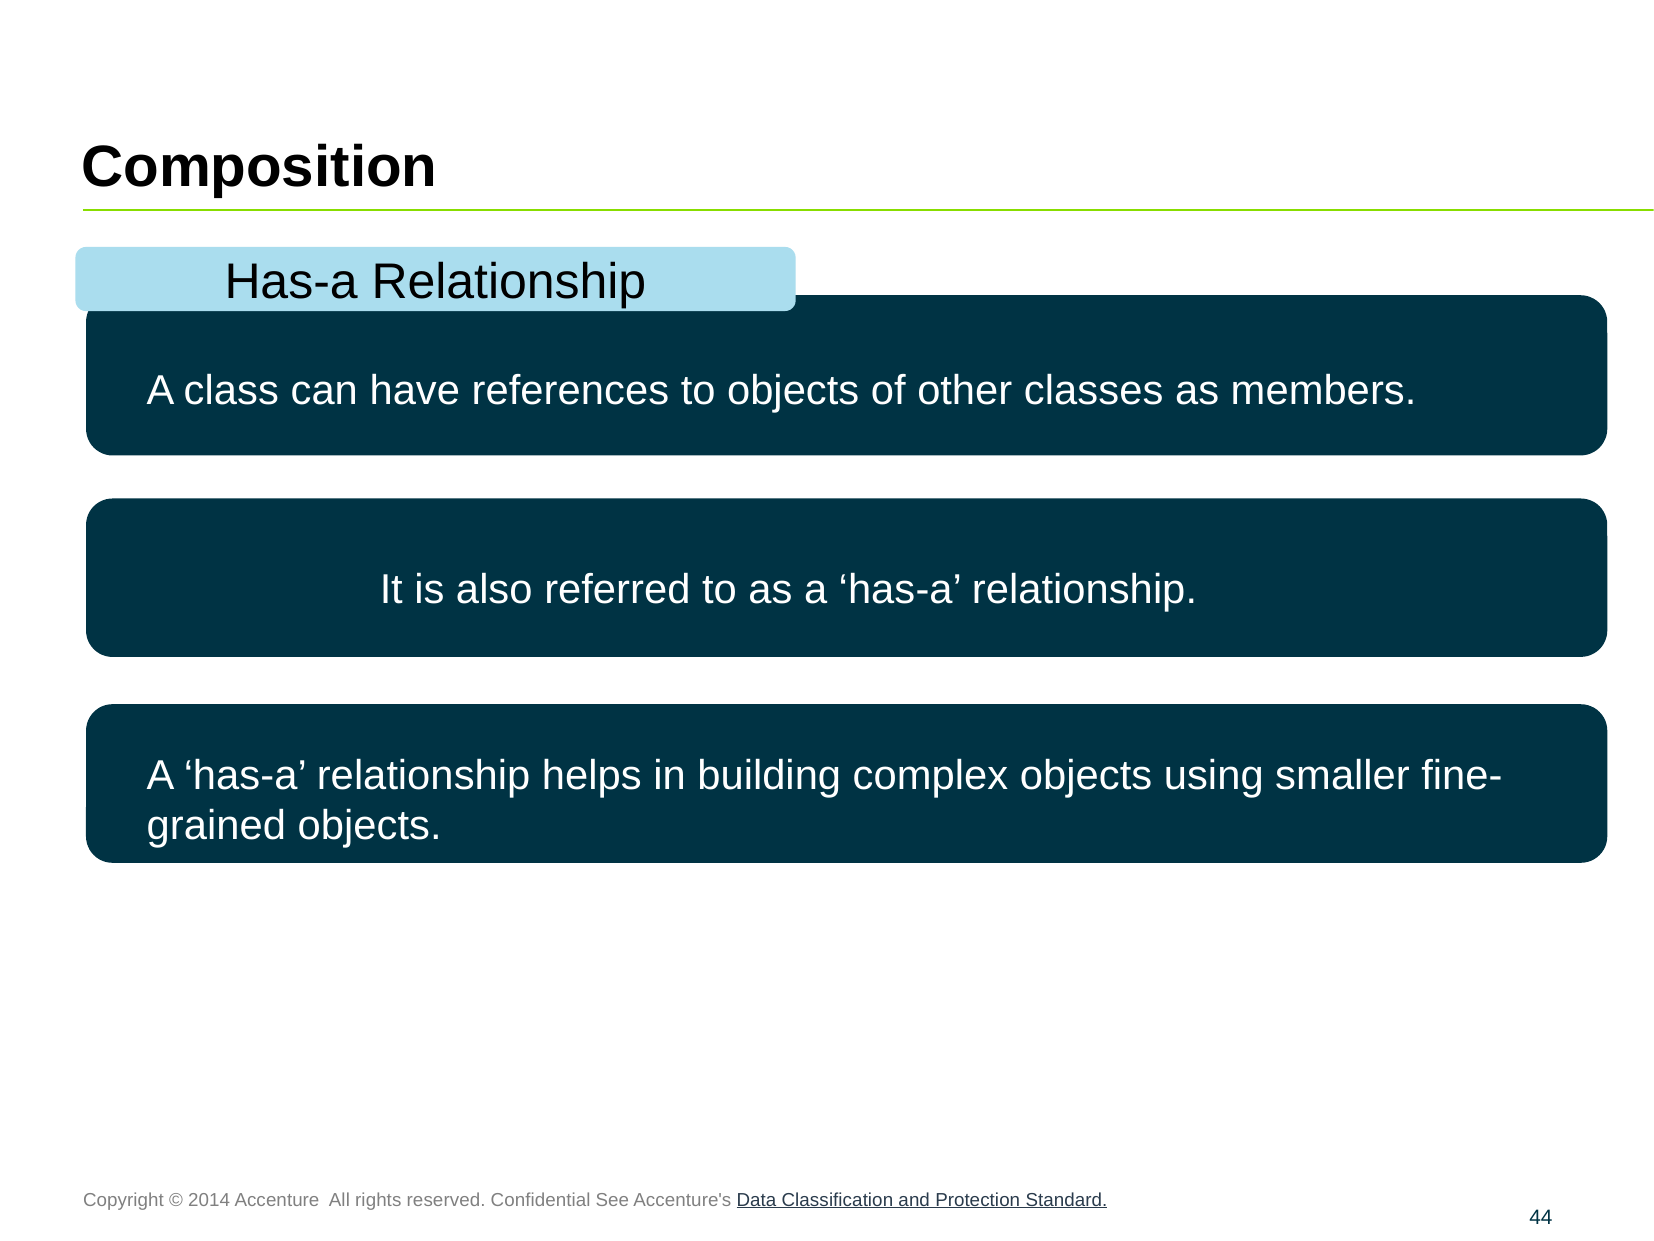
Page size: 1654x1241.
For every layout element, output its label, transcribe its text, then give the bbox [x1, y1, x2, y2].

text_box A class can have references to objects of other classes as members. [86, 295, 1608, 456]
text_box 44 [1529, 1182, 1645, 1229]
text_box A ‘has-a’ relationship helps in building complex objects using smaller fine-grained objects. [85, 704, 1608, 863]
title Composition [81, 56, 1654, 199]
text_box It is also referred to as a ‘has-a’ relationship. [86, 498, 1608, 657]
text_box Has-a Relationship [75, 246, 796, 312]
